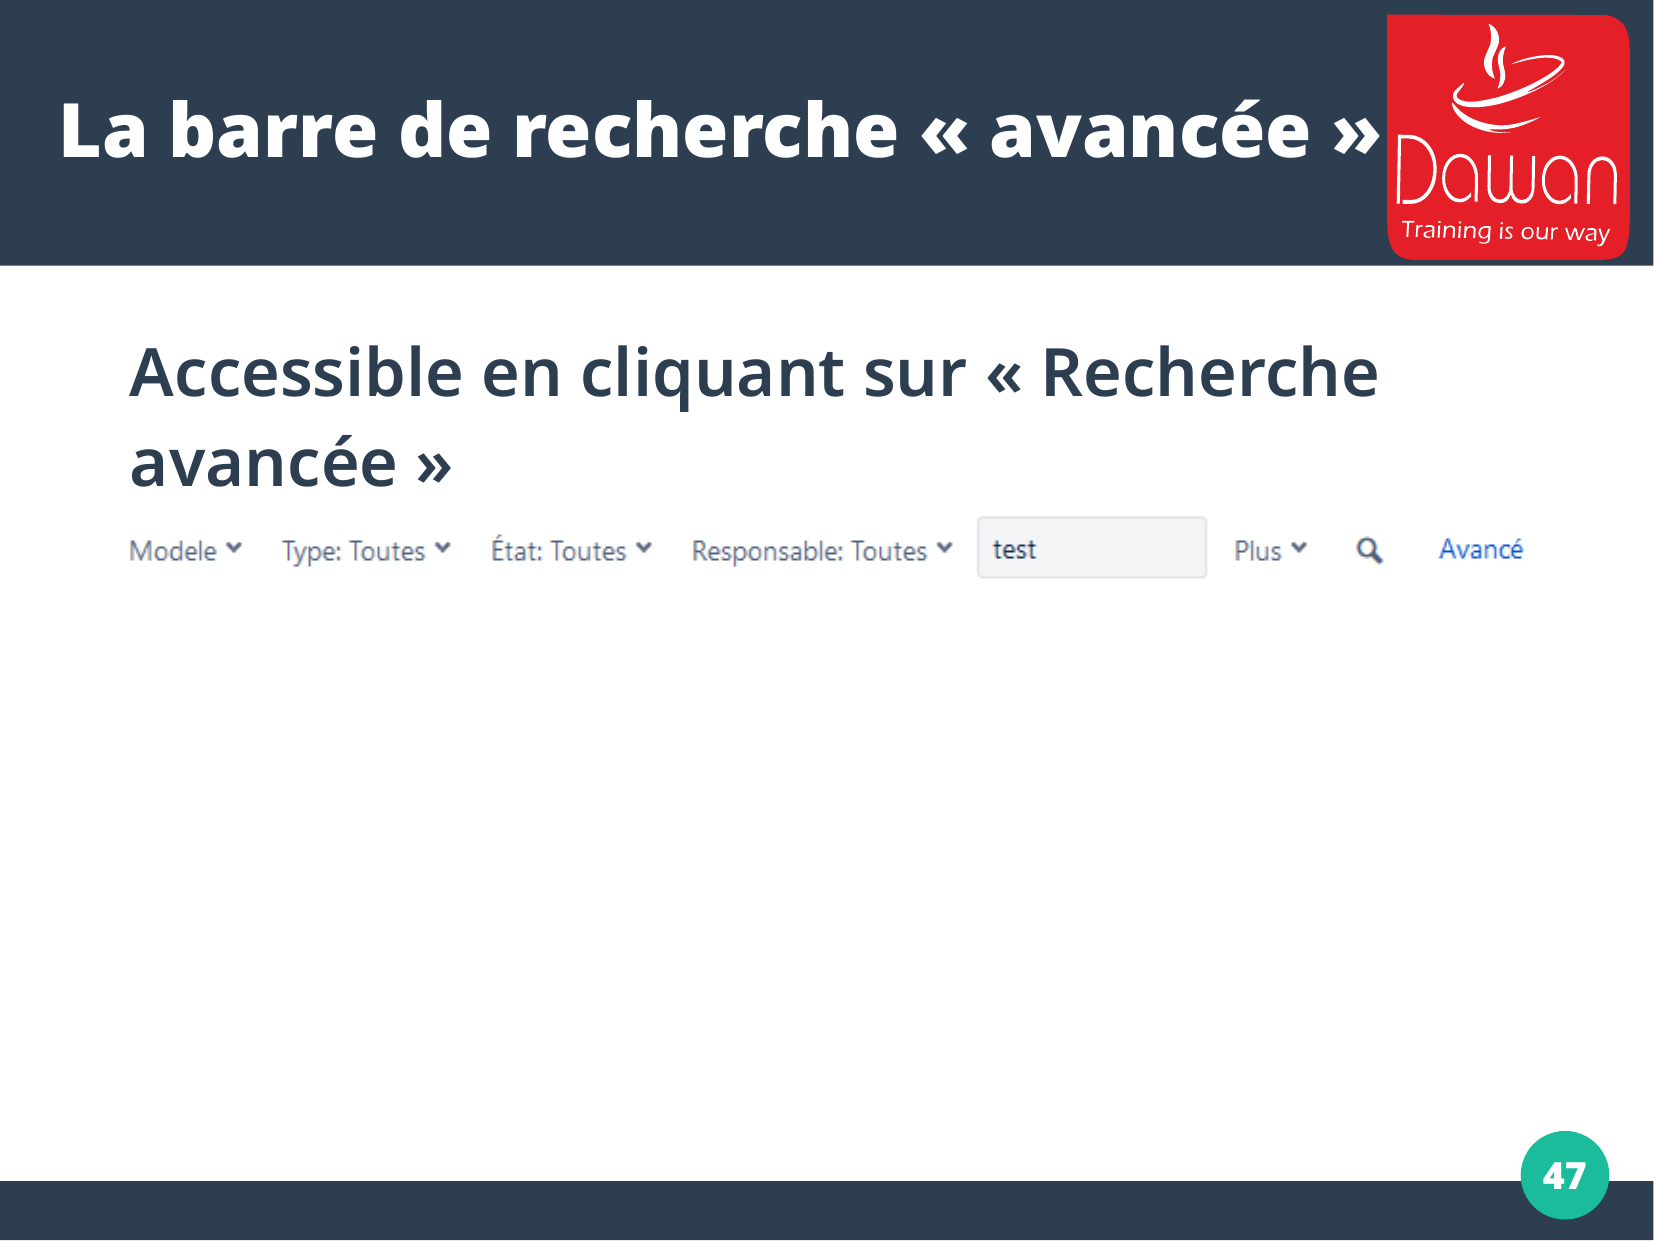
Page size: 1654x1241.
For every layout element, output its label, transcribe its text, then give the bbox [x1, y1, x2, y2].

picture [1387, 14, 1630, 260]
list Accessible en cliquant sur « Recherche avancée » [59, 324, 1595, 1152]
title La barre de recherche « avancée » [59, 49, 1387, 207]
picture [106, 507, 1560, 591]
